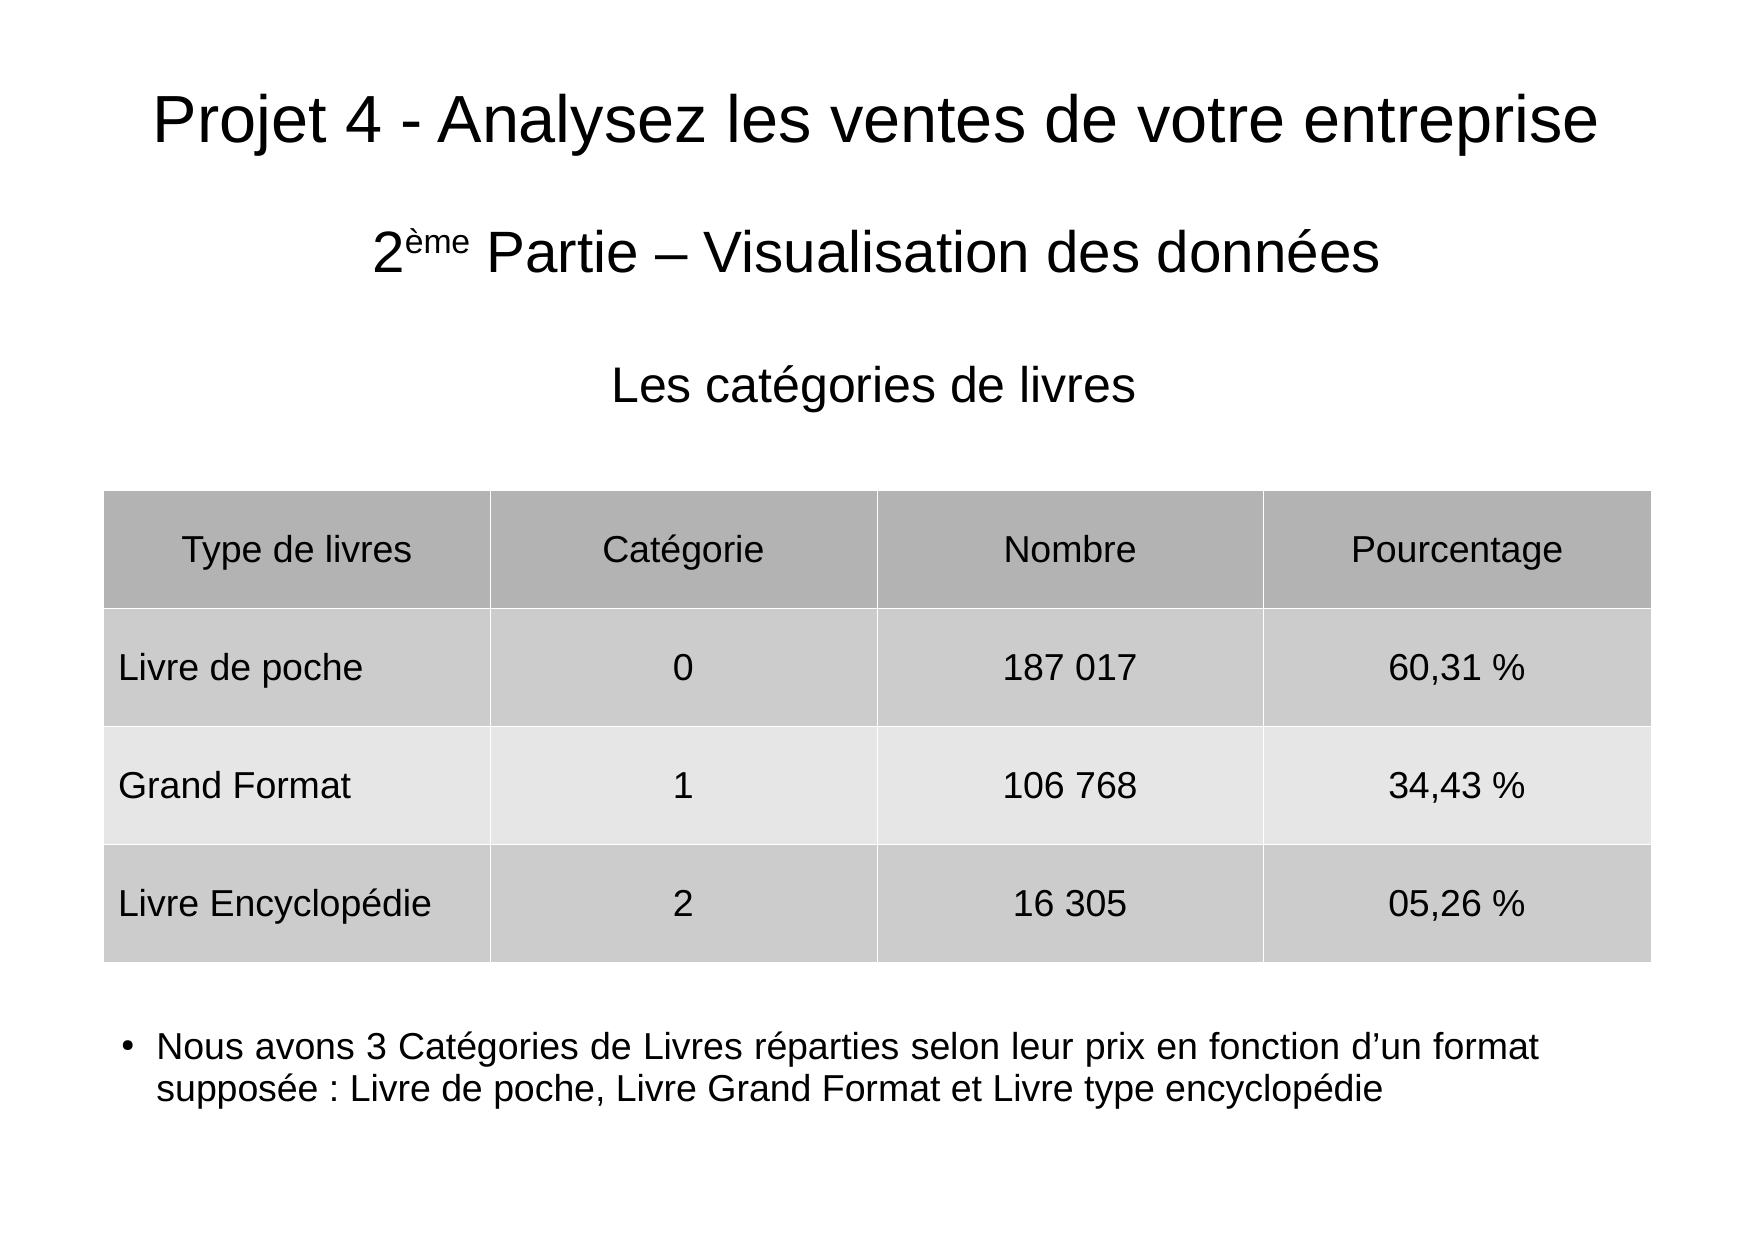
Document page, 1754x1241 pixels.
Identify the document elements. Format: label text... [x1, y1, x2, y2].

table_cell Grand Format [104, 727, 490, 844]
table_cell 34,43 % [1264, 727, 1651, 844]
table_cell 0 [491, 609, 877, 726]
text_box 2ème Partie – Visualisation des données [141, 189, 1614, 317]
table_header Type de livres [104, 491, 490, 608]
table_header Catégorie [491, 491, 877, 608]
table_cell Livre de poche [104, 609, 490, 726]
table_header Nombre [878, 491, 1263, 608]
text_box Les catégories de livres [106, 321, 1642, 450]
table_cell 187 017 [878, 609, 1263, 726]
table_cell 1 [491, 727, 877, 844]
text_box Nous avons 3 Catégories de Livres réparties selon leur prix en fonction d’un format supposée : Livre de poche, Livre Grand Format et Livre type encyclopédie [106, 1018, 1654, 1118]
table_cell 2 [491, 845, 877, 962]
table_cell 05,26 % [1264, 845, 1651, 962]
table_cell 16 305 [878, 845, 1263, 962]
table_header Pourcentage [1264, 491, 1651, 608]
table_cell Livre Encyclopédie [104, 845, 490, 962]
table_cell 60,31 % [1264, 609, 1651, 726]
table_cell 106 768 [878, 727, 1263, 844]
title Projet 4 - Analysez les ventes de votre entreprise [141, 48, 1614, 189]
